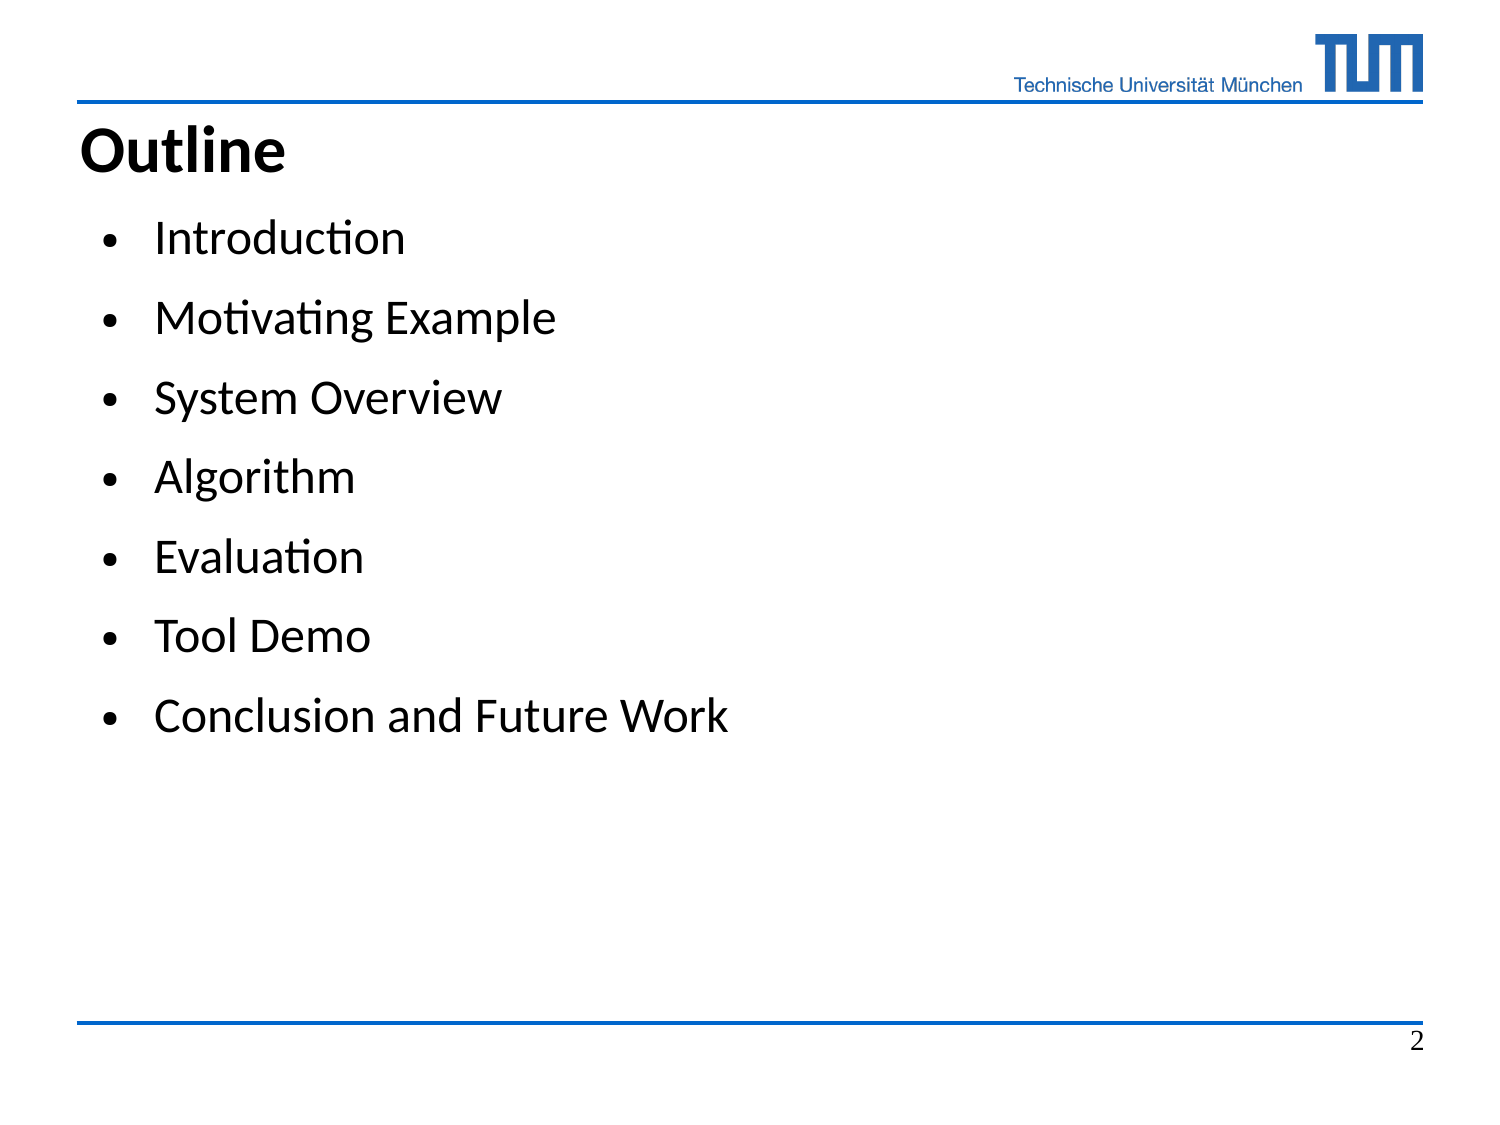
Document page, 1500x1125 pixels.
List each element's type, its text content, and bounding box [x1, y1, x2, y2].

list Introduction Motivating Example System Overview Algorithm Evaluation Tool Demo Conclusion and Future Work [83, 217, 1420, 871]
title Outline [80, 112, 1419, 200]
picture [1014, 34, 1423, 92]
